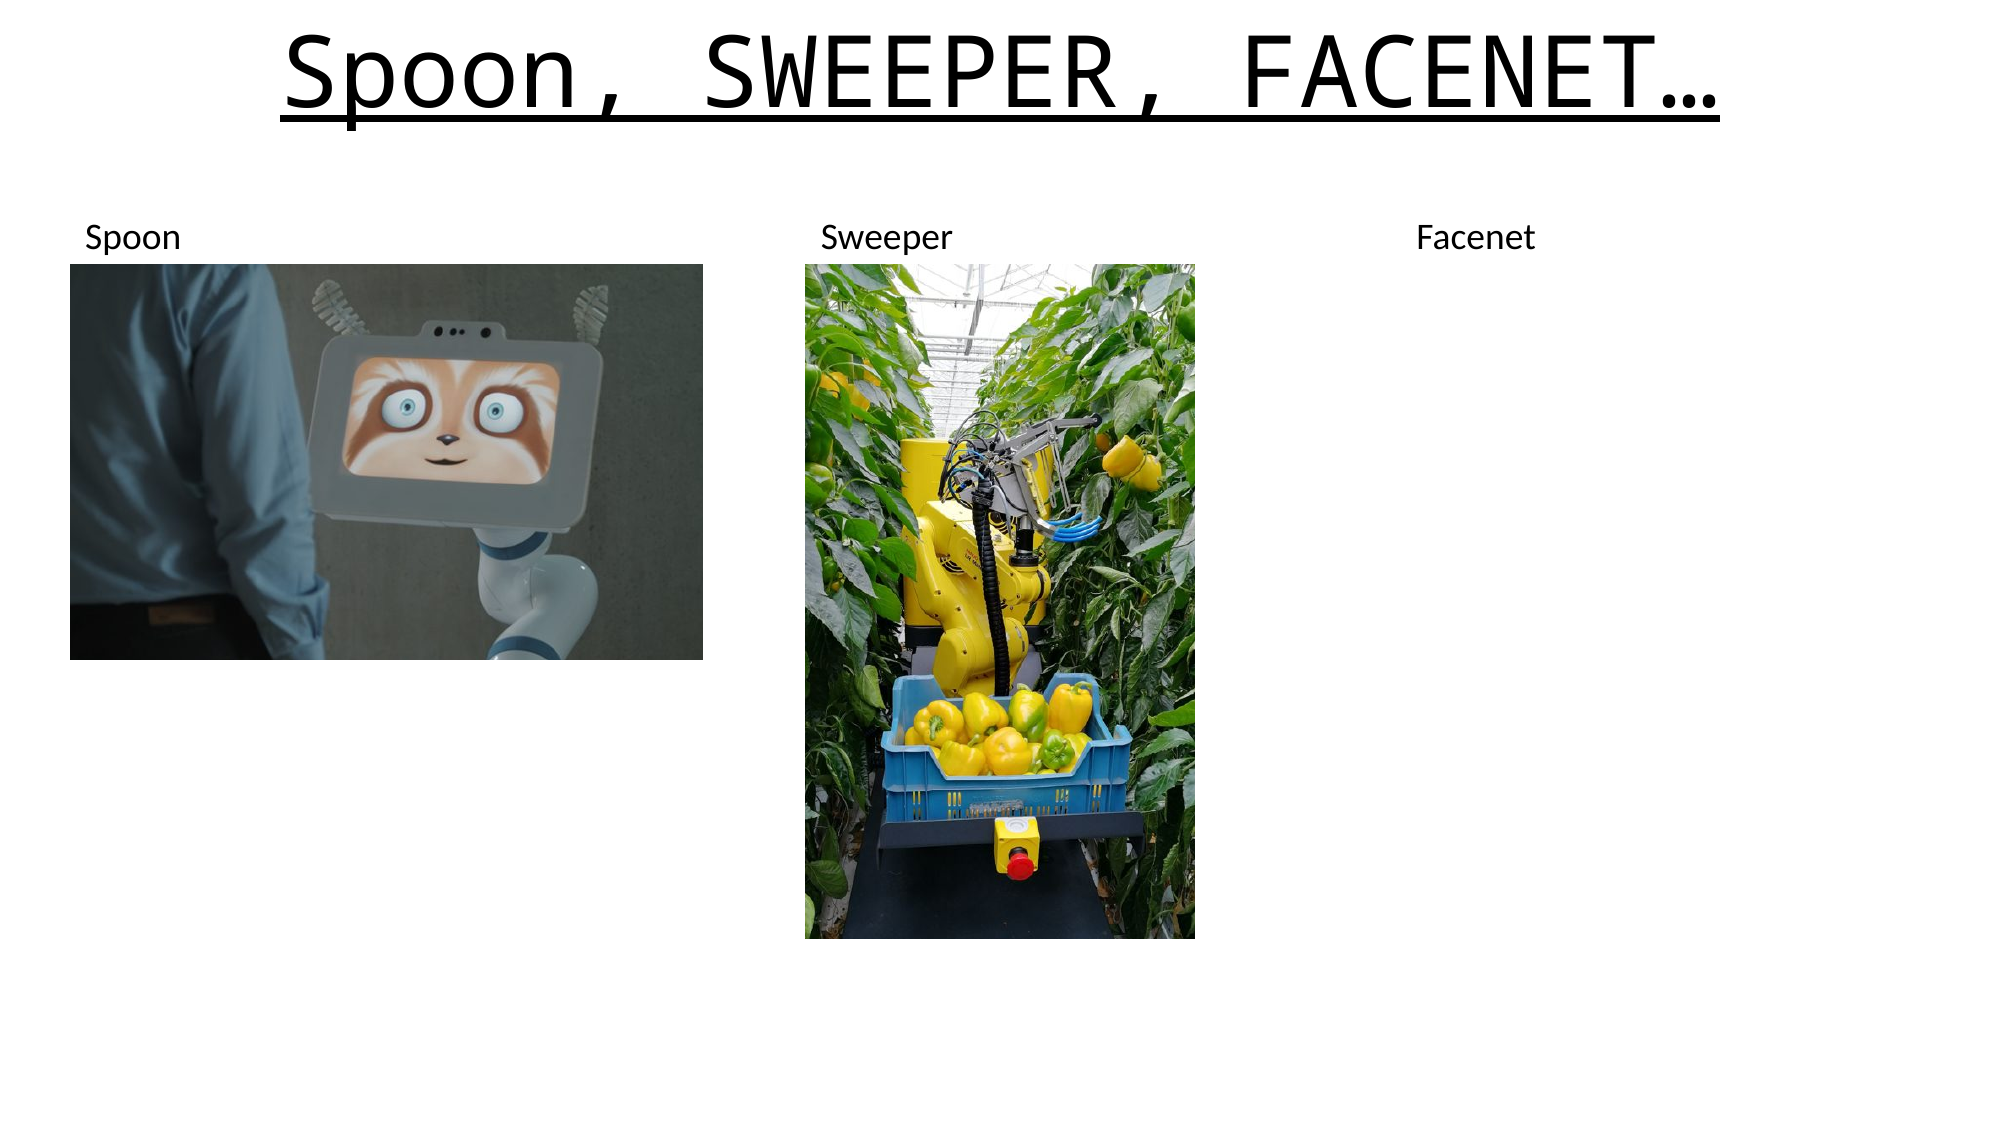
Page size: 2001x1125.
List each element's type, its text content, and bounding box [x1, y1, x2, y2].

picture [805, 264, 1195, 939]
text_box Sweeper [805, 204, 1159, 265]
text_box Facenet [1401, 204, 1754, 265]
picture [70, 264, 703, 660]
text_box Spoon, SWEEPER, FACENET… [0, 0, 2000, 137]
text_box Spoon [70, 204, 423, 264]
